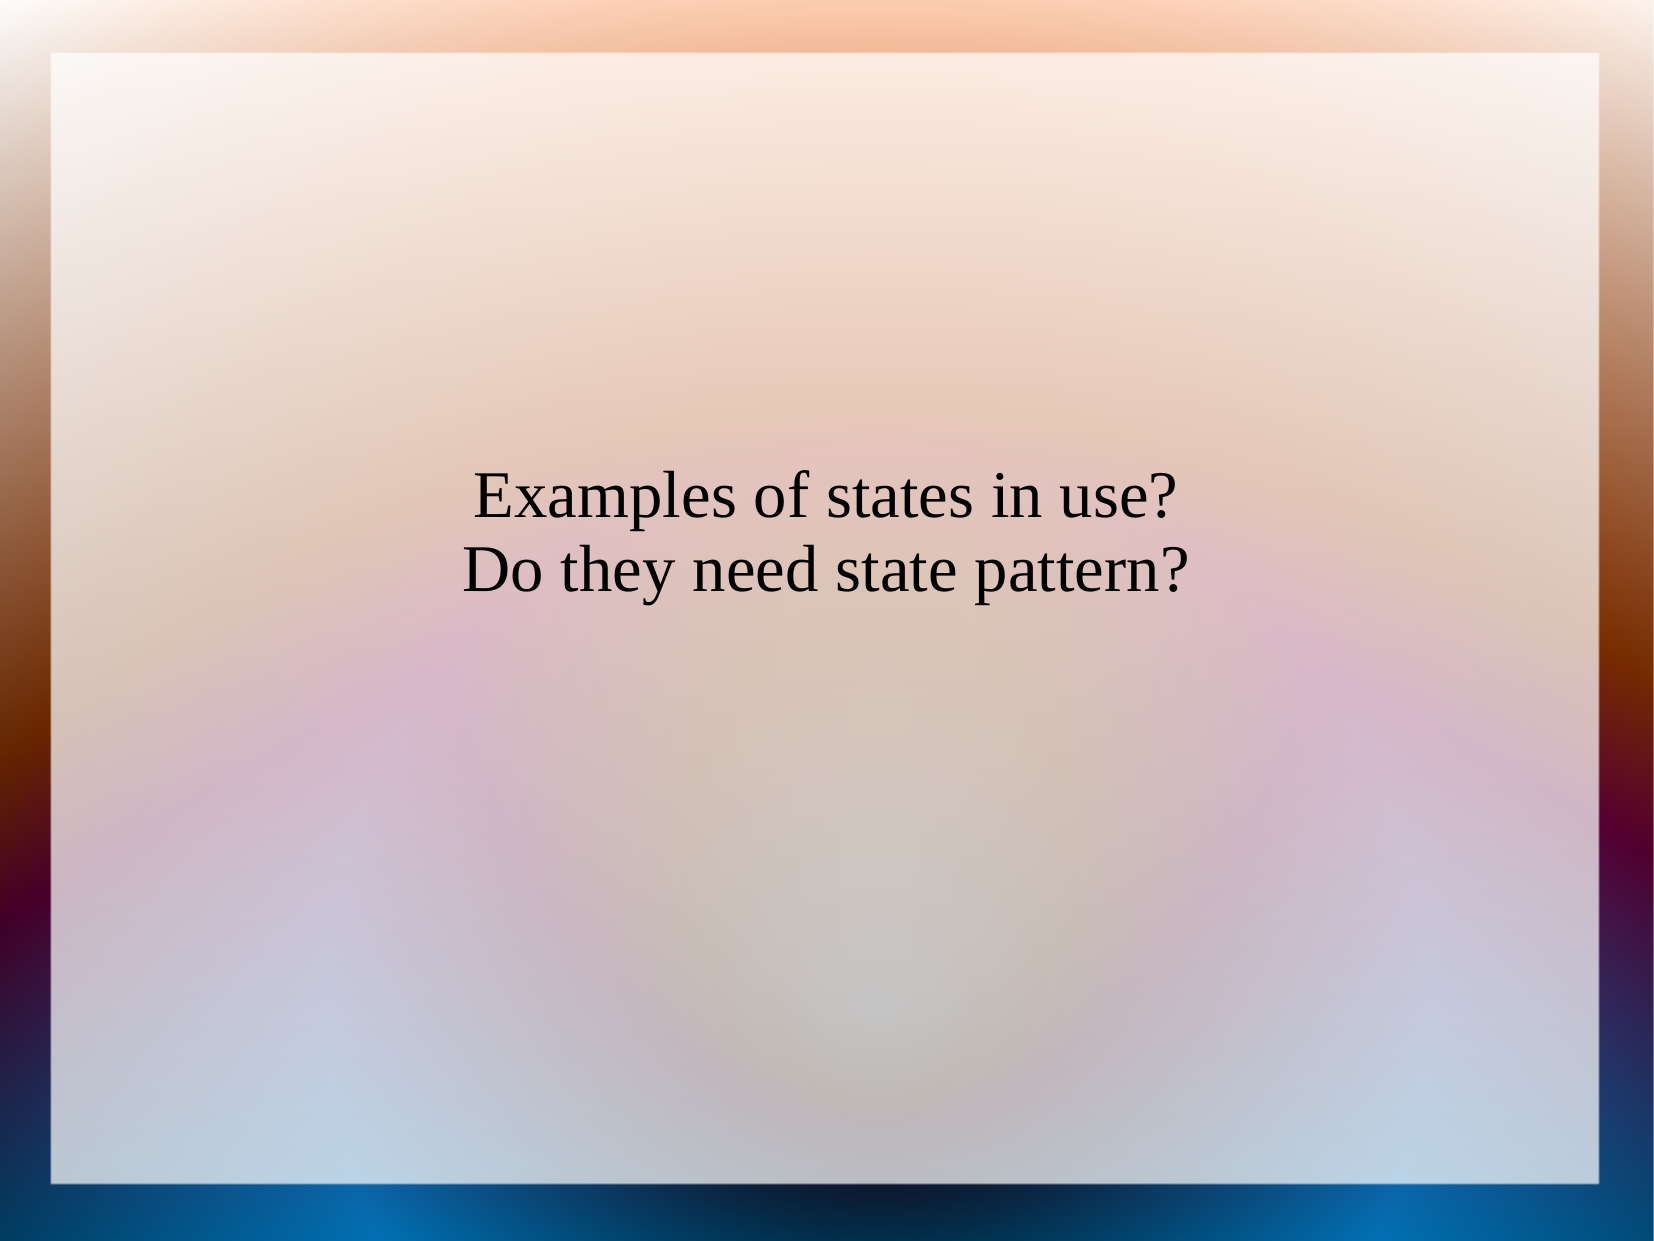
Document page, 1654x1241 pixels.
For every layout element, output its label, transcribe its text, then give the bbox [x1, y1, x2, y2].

picture [0, 0, 1654, 1241]
subtitle Examples of states in use? Do they need state pattern? [82, 55, 1571, 1010]
